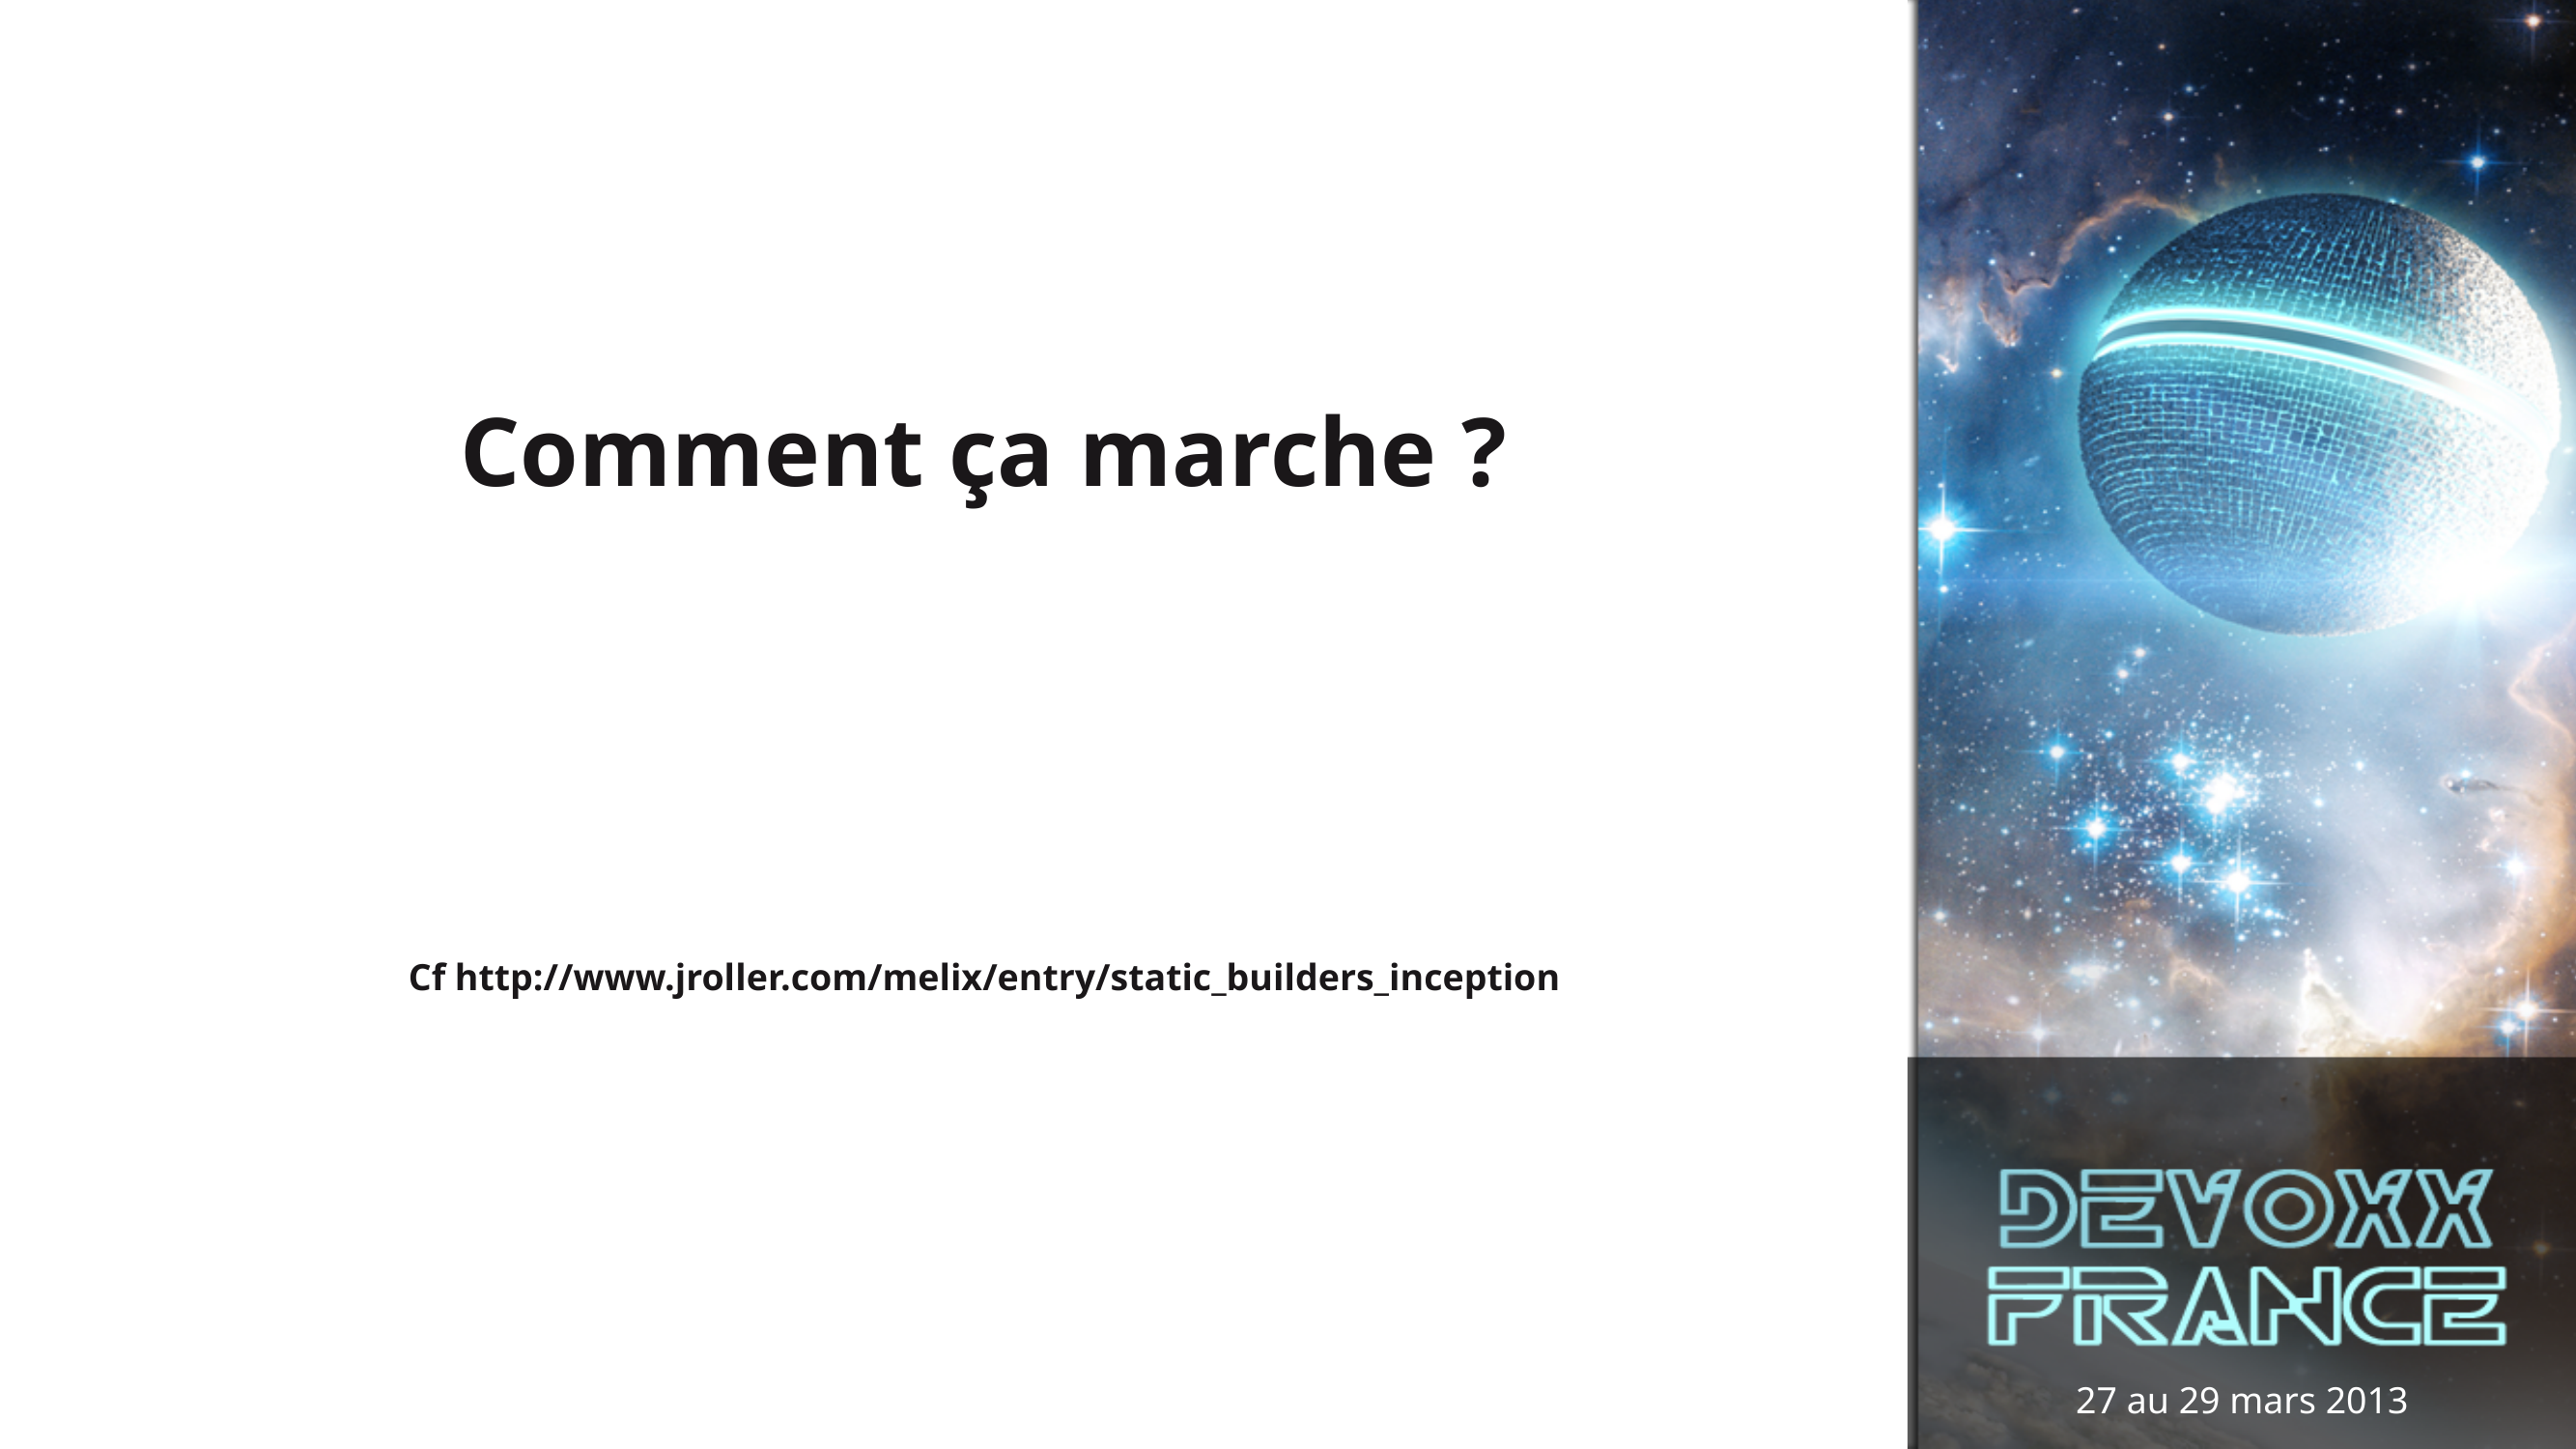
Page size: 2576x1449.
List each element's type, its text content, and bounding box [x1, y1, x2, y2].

title Comment ça marche ? [171, 23, 1798, 513]
list Cf http://www.jroller.com/melix/entry/static_builders_inception [354, 946, 1616, 1406]
picture [1907, 0, 2576, 1449]
